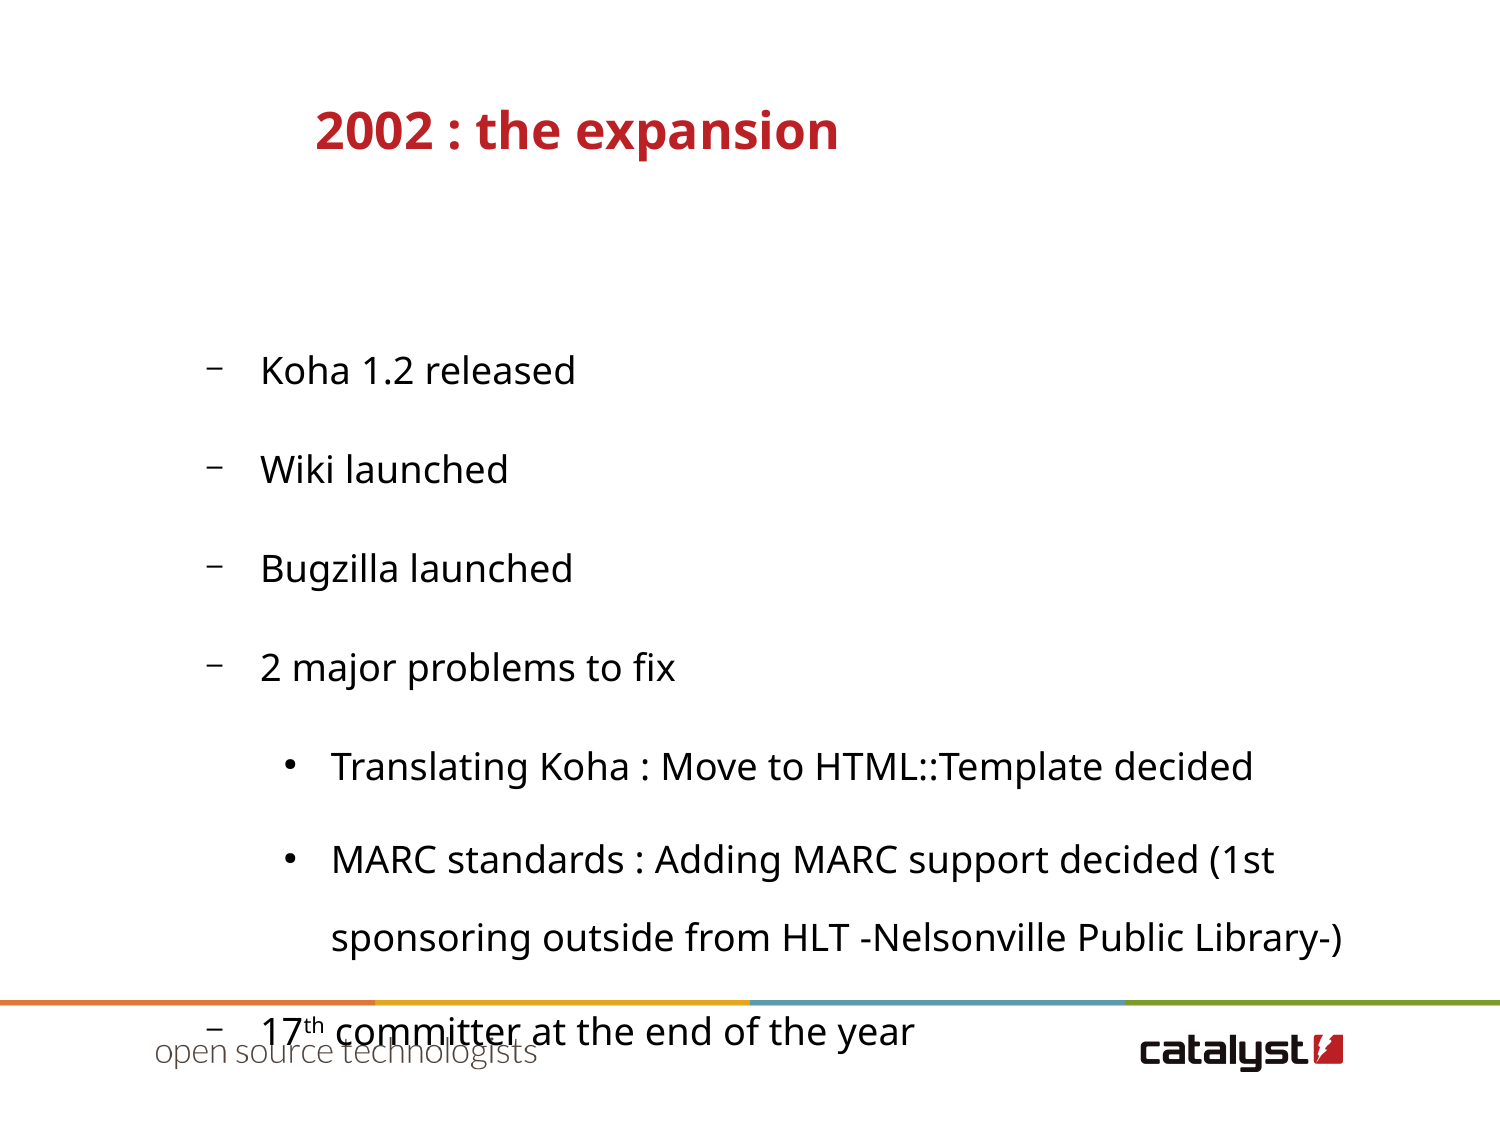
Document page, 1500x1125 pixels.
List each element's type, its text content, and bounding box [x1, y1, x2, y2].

picture [0, 1000, 1500, 1072]
list Koha 1.2 released Wiki launched Bugzilla launched 2 major problems to fix Translating Koha : Move to HTML::Template decided MARC standards : Adding MARC support decided (1st sponsoring outside from HLT -Nelsonville Public Library-) 17th committer at the end of the year [118, 317, 1382, 1061]
title 2002 : the expansion [315, 0, 1463, 260]
